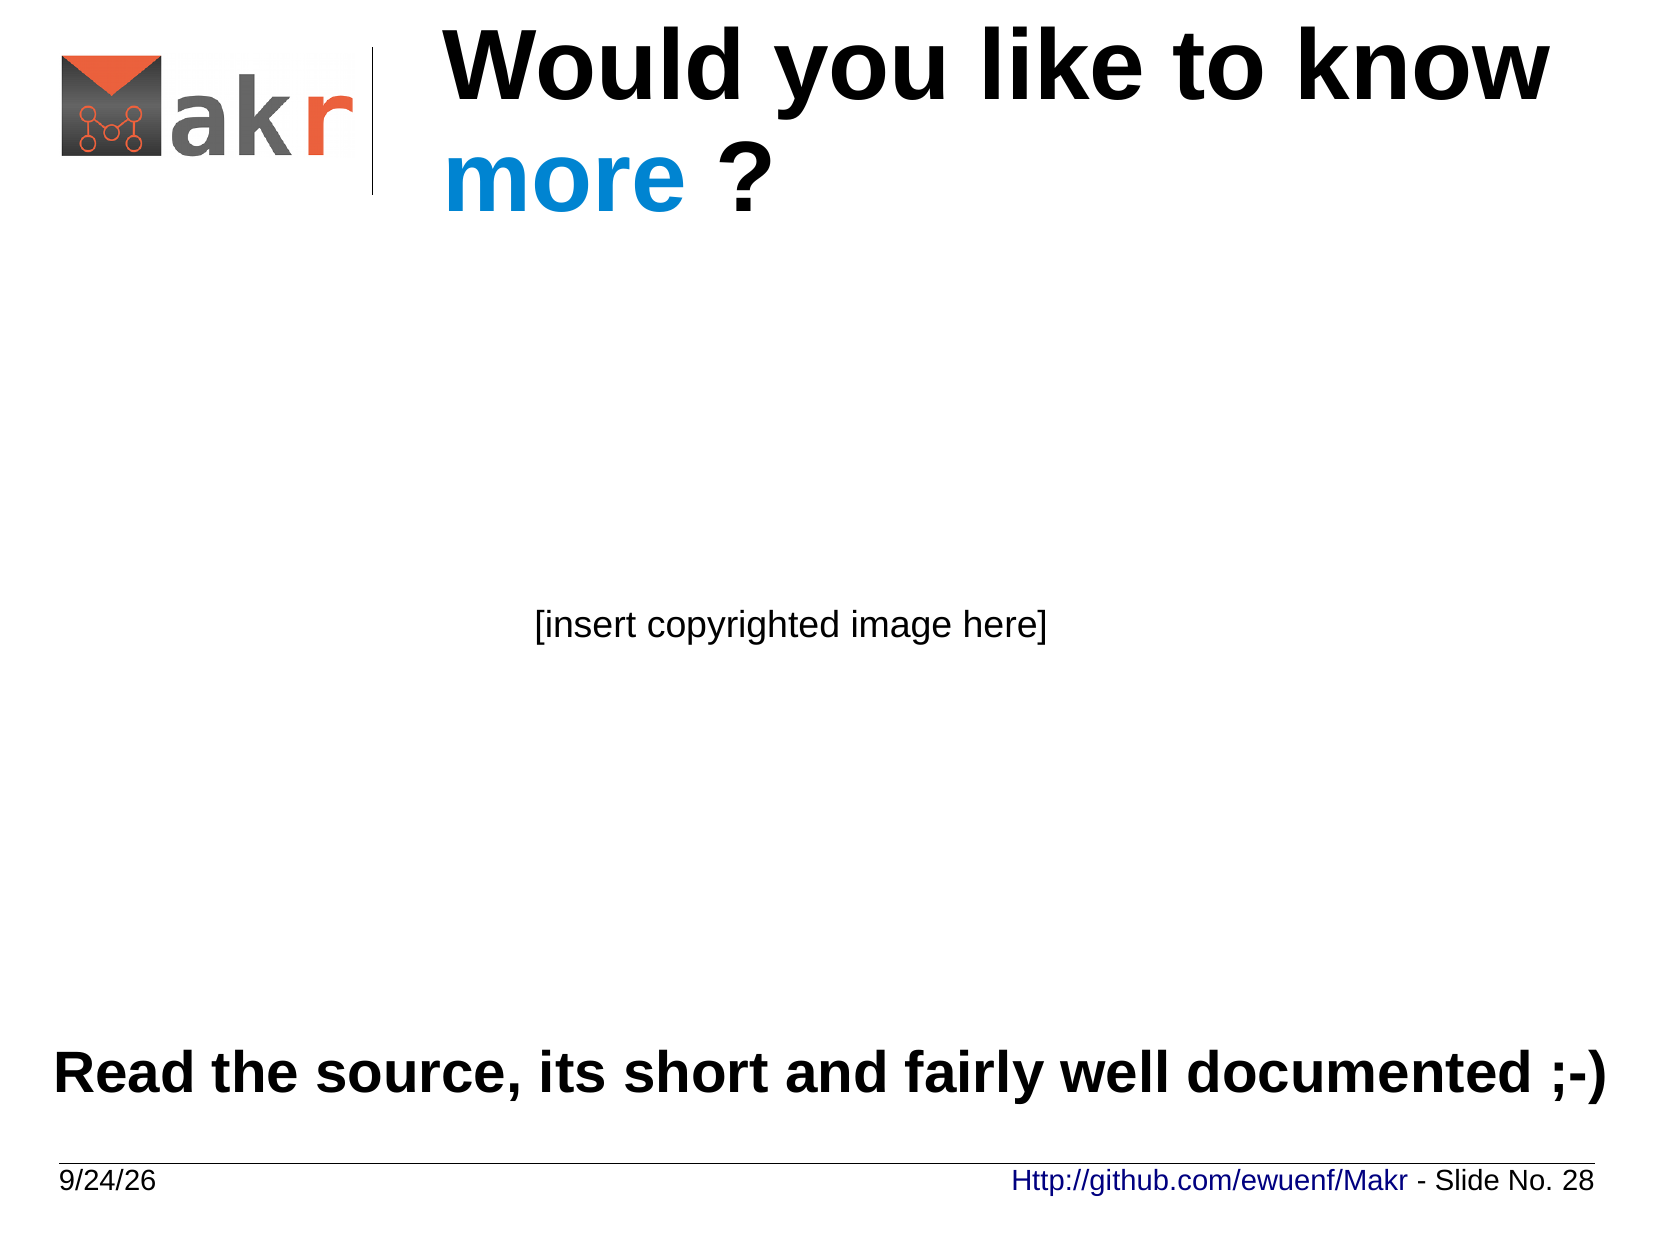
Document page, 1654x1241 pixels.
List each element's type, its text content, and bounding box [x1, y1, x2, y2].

text_box [insert copyrighted image here] [519, 596, 1063, 654]
list Read the source, its short and fairly well documented ;-) [53, 1039, 1648, 1150]
title Would you like to know more ? [442, 9, 1607, 233]
picture [59, 53, 355, 158]
